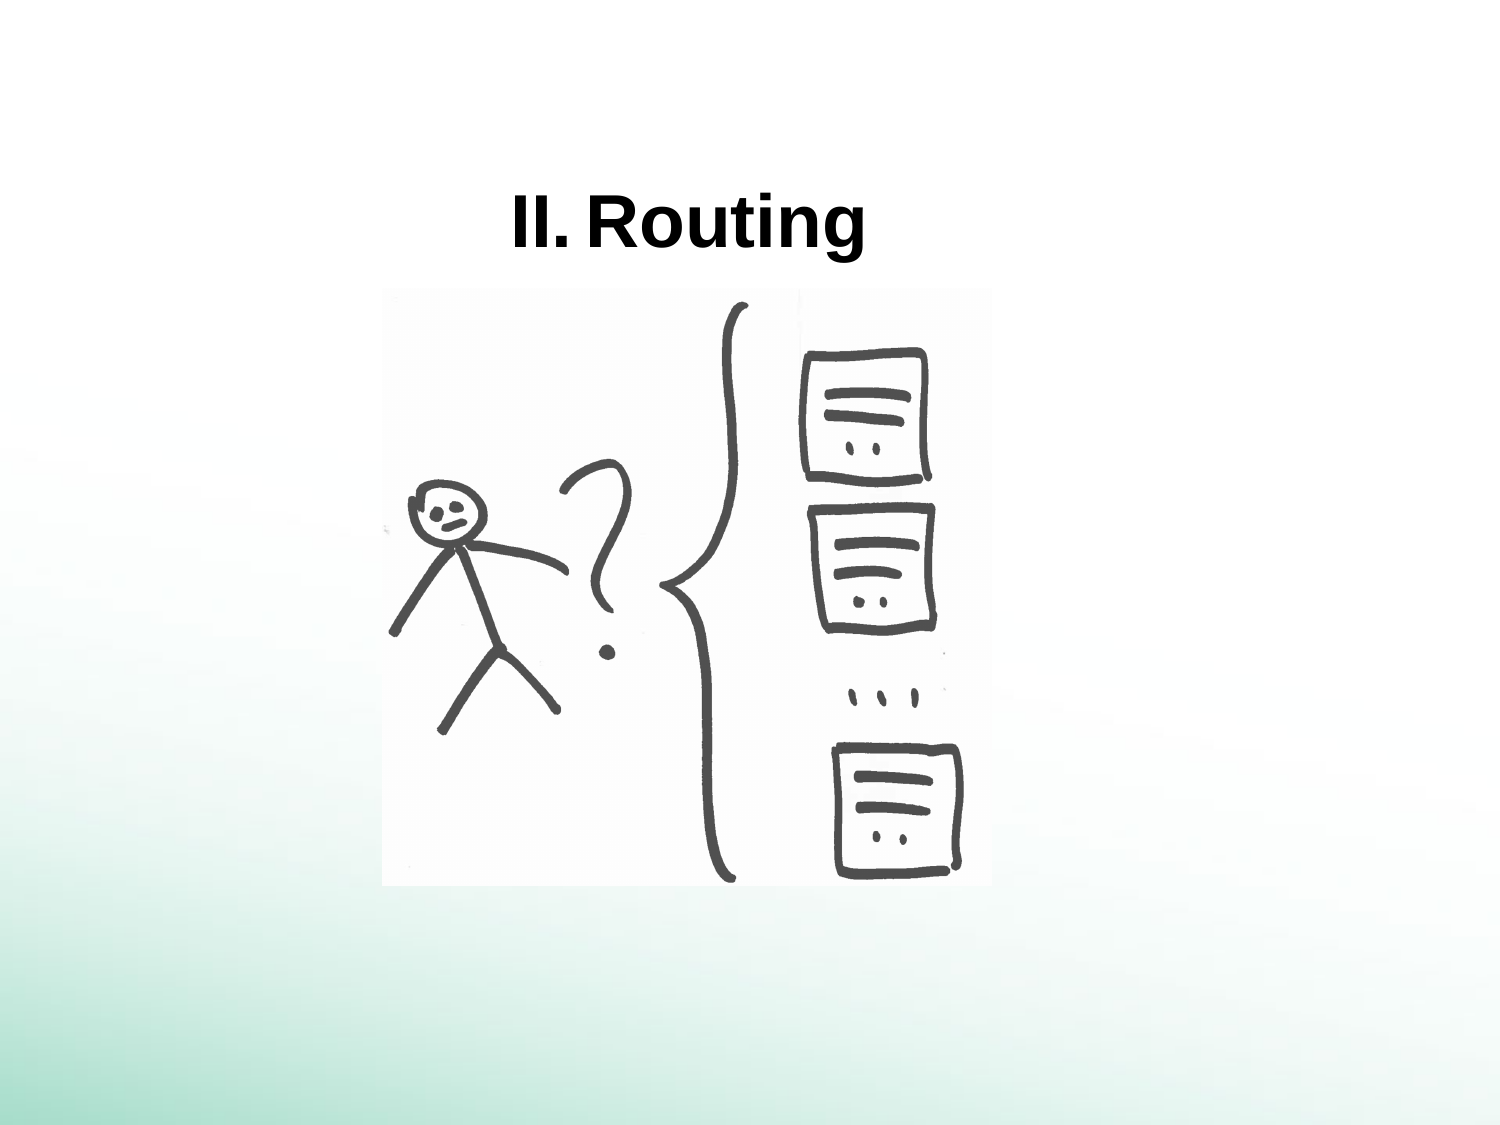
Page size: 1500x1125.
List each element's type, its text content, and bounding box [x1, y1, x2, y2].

list Routing [357, 157, 1021, 368]
picture [0, 0, 1500, 1125]
